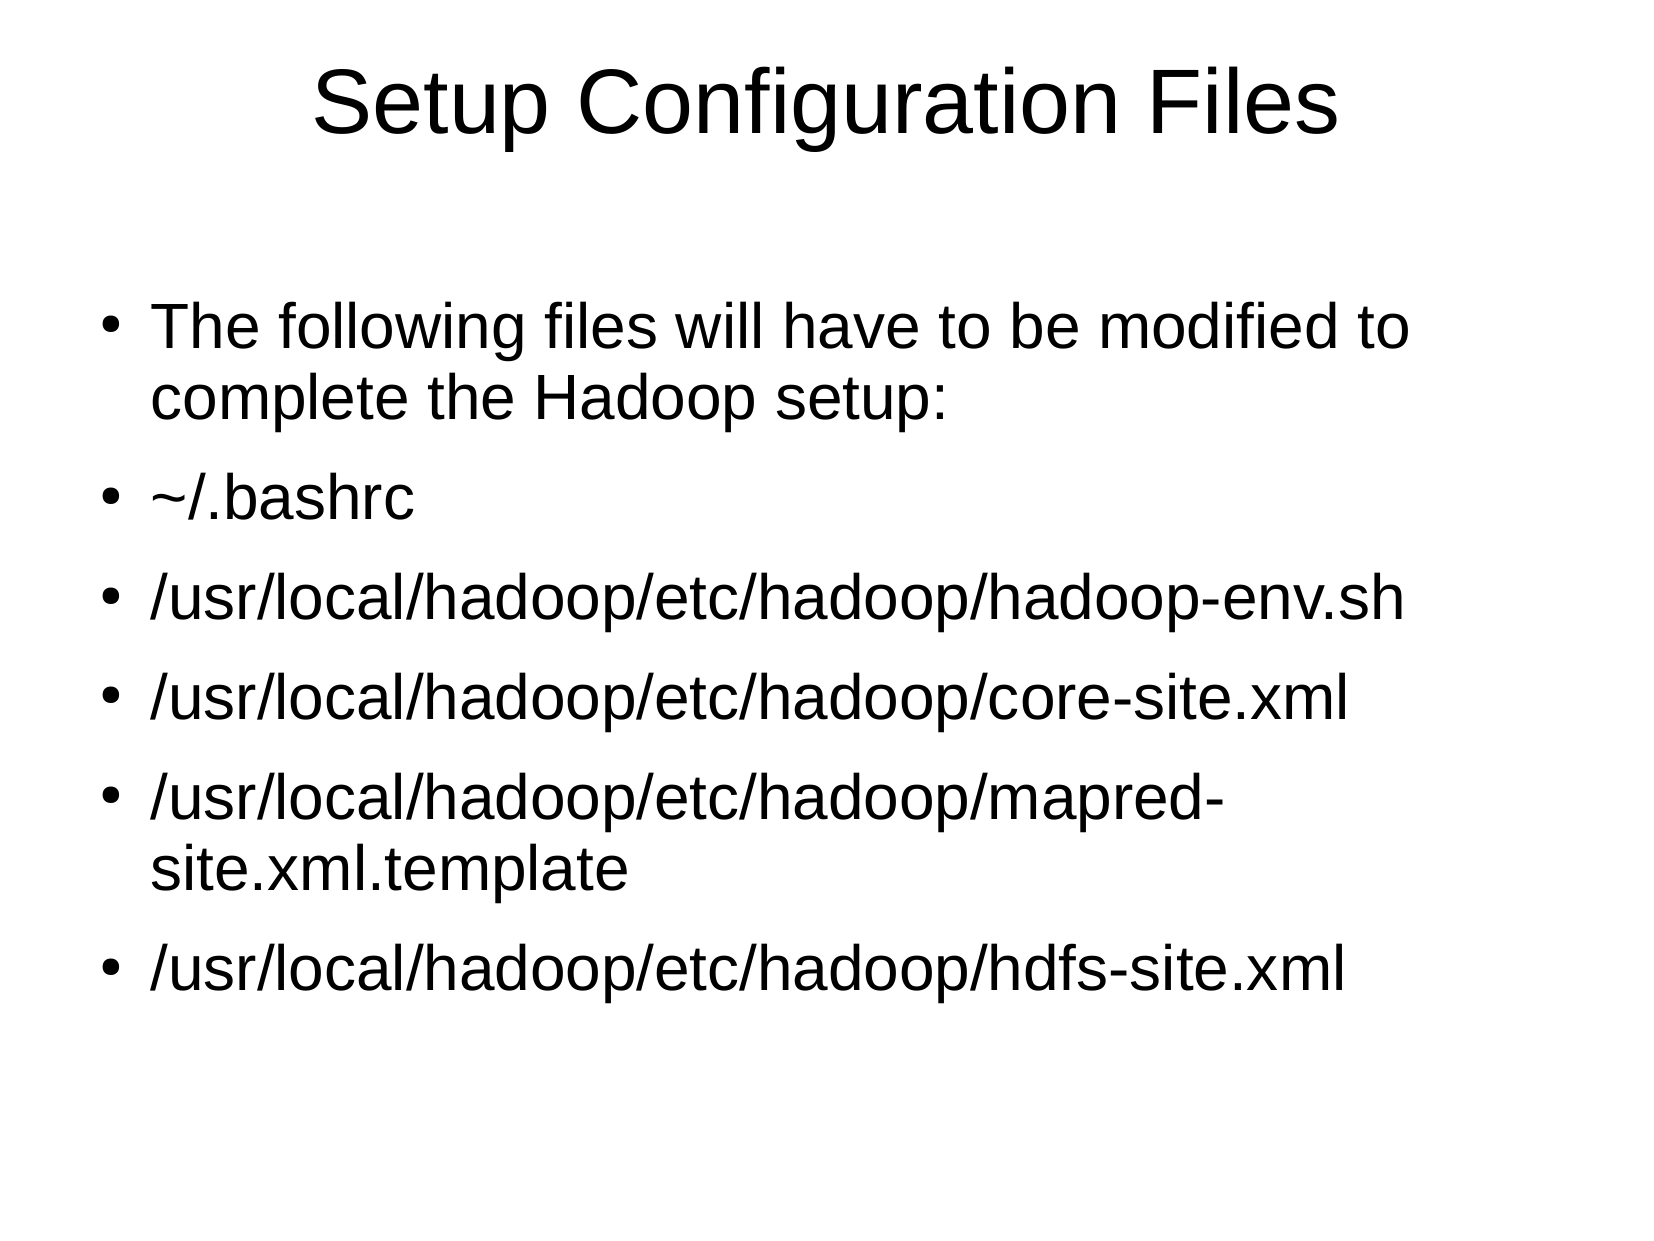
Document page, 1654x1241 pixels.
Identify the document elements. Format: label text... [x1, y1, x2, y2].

title Setup Configuration Files [82, 49, 1571, 257]
list The following files will have to be modified to complete the Hadoop setup: ~/.bashrc /usr/local/hadoop/etc/hadoop/hadoop-env.sh /usr/local/hadoop/etc/hadoop/core-site.xml /usr/local/hadoop/etc/hadoop/mapred-site.xml.template /usr/local/hadoop/etc/hadoop/hdfs-site.xml [82, 290, 1571, 1010]
